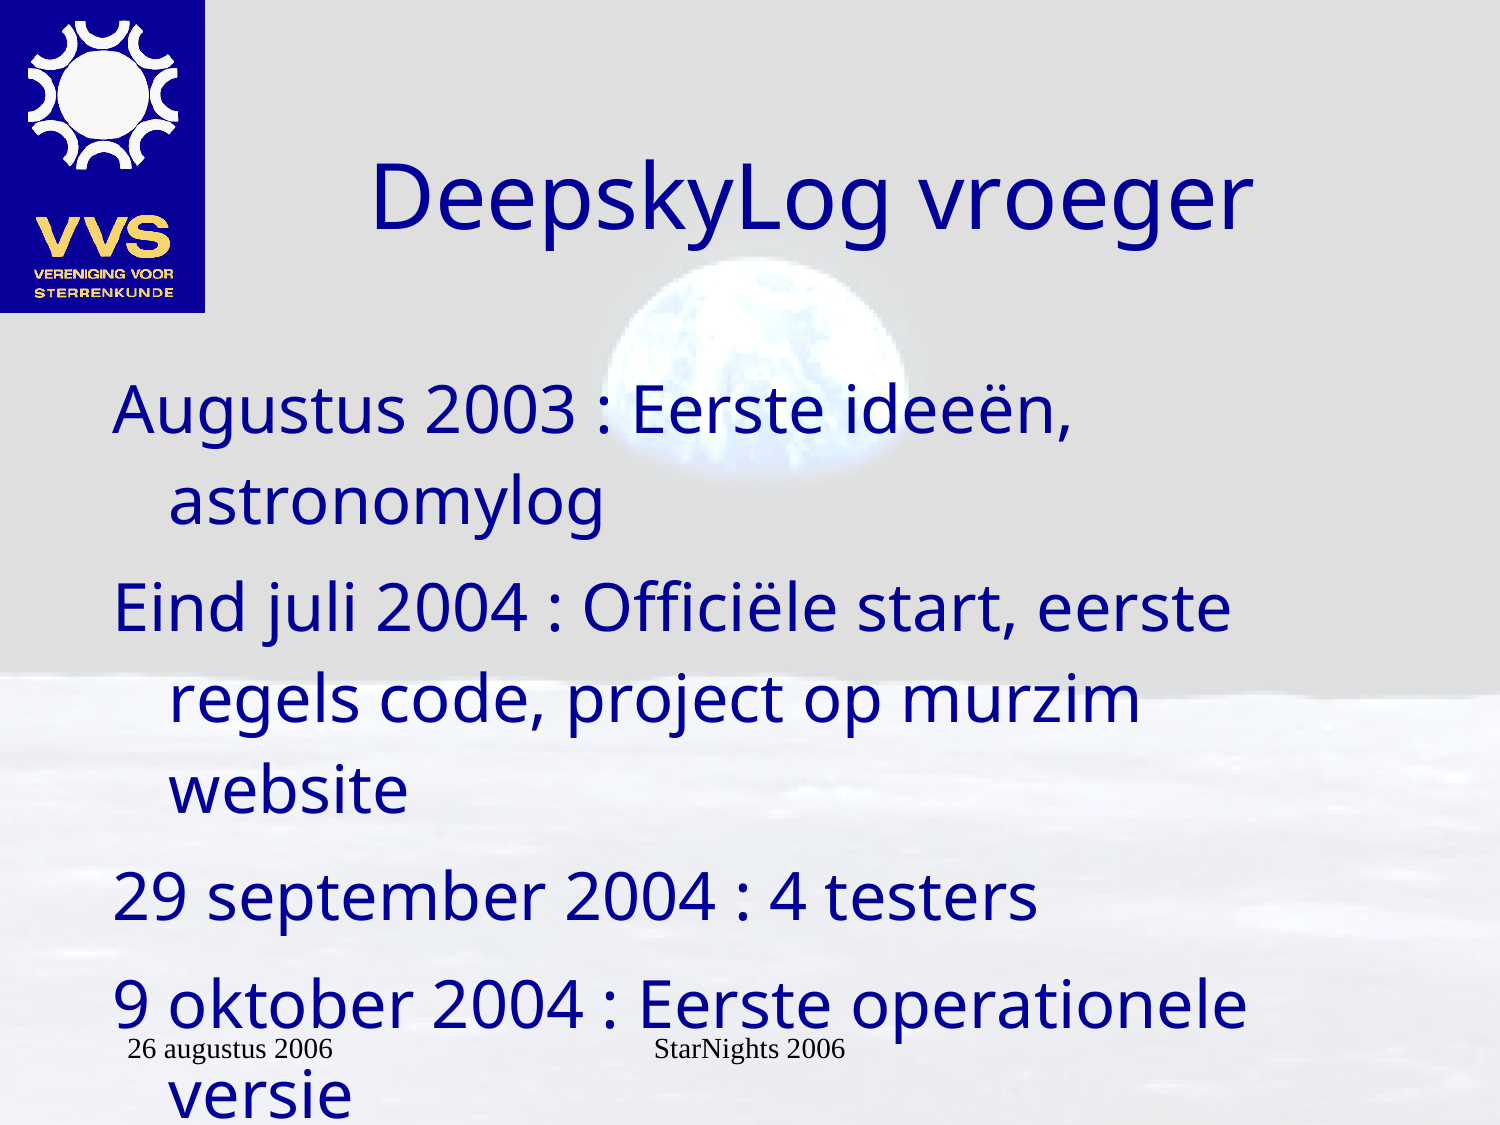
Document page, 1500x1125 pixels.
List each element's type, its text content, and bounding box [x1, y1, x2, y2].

picture [0, 0, 205, 313]
title DeepskyLog vroeger [237, 76, 1388, 312]
list Augustus 2003 : Eerste ideeën, astronomylog Eind juli 2004 : Officiële start, eerste regels code, project op murzim website 29 september 2004 : 4 testers 9 oktober 2004 : Eerste operationele versie [112, 362, 1388, 986]
